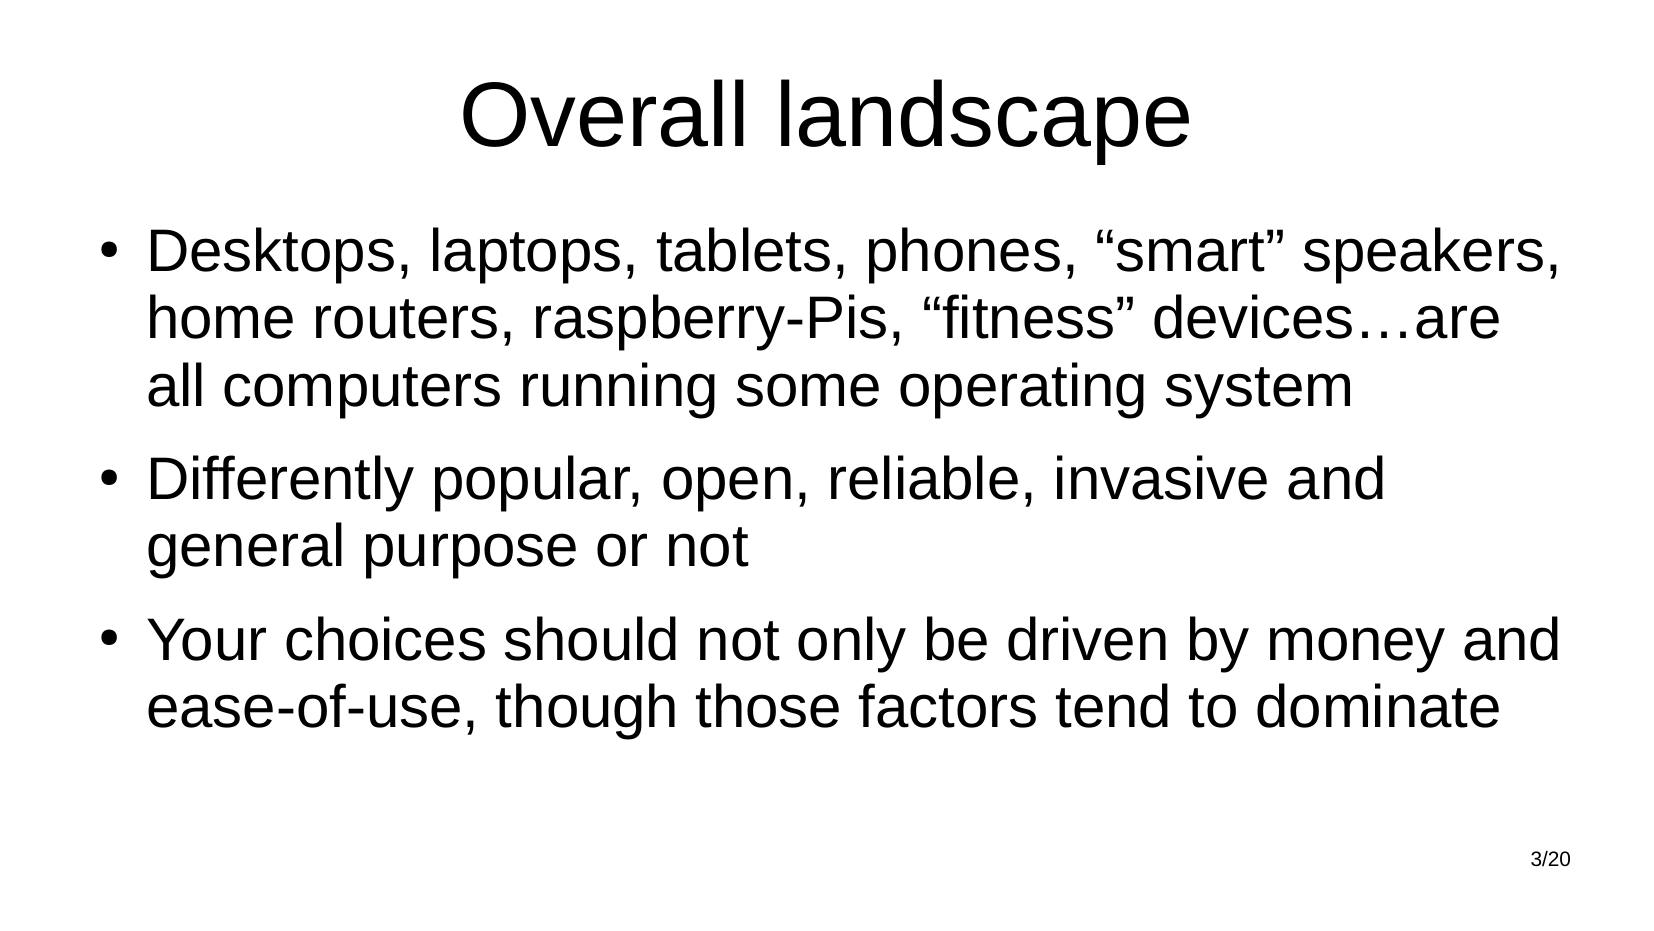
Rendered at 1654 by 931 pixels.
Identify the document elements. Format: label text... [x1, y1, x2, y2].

list Desktops, laptops, tablets, phones, “smart” speakers, home routers, raspberry-Pis, “fitness” devices…are all computers running some operating system Differently popular, open, reliable, invasive and general purpose or not Your choices should not only be driven by money and ease-of-use, though those factors tend to dominate [82, 217, 1571, 758]
title Overall landscape [82, 37, 1571, 193]
